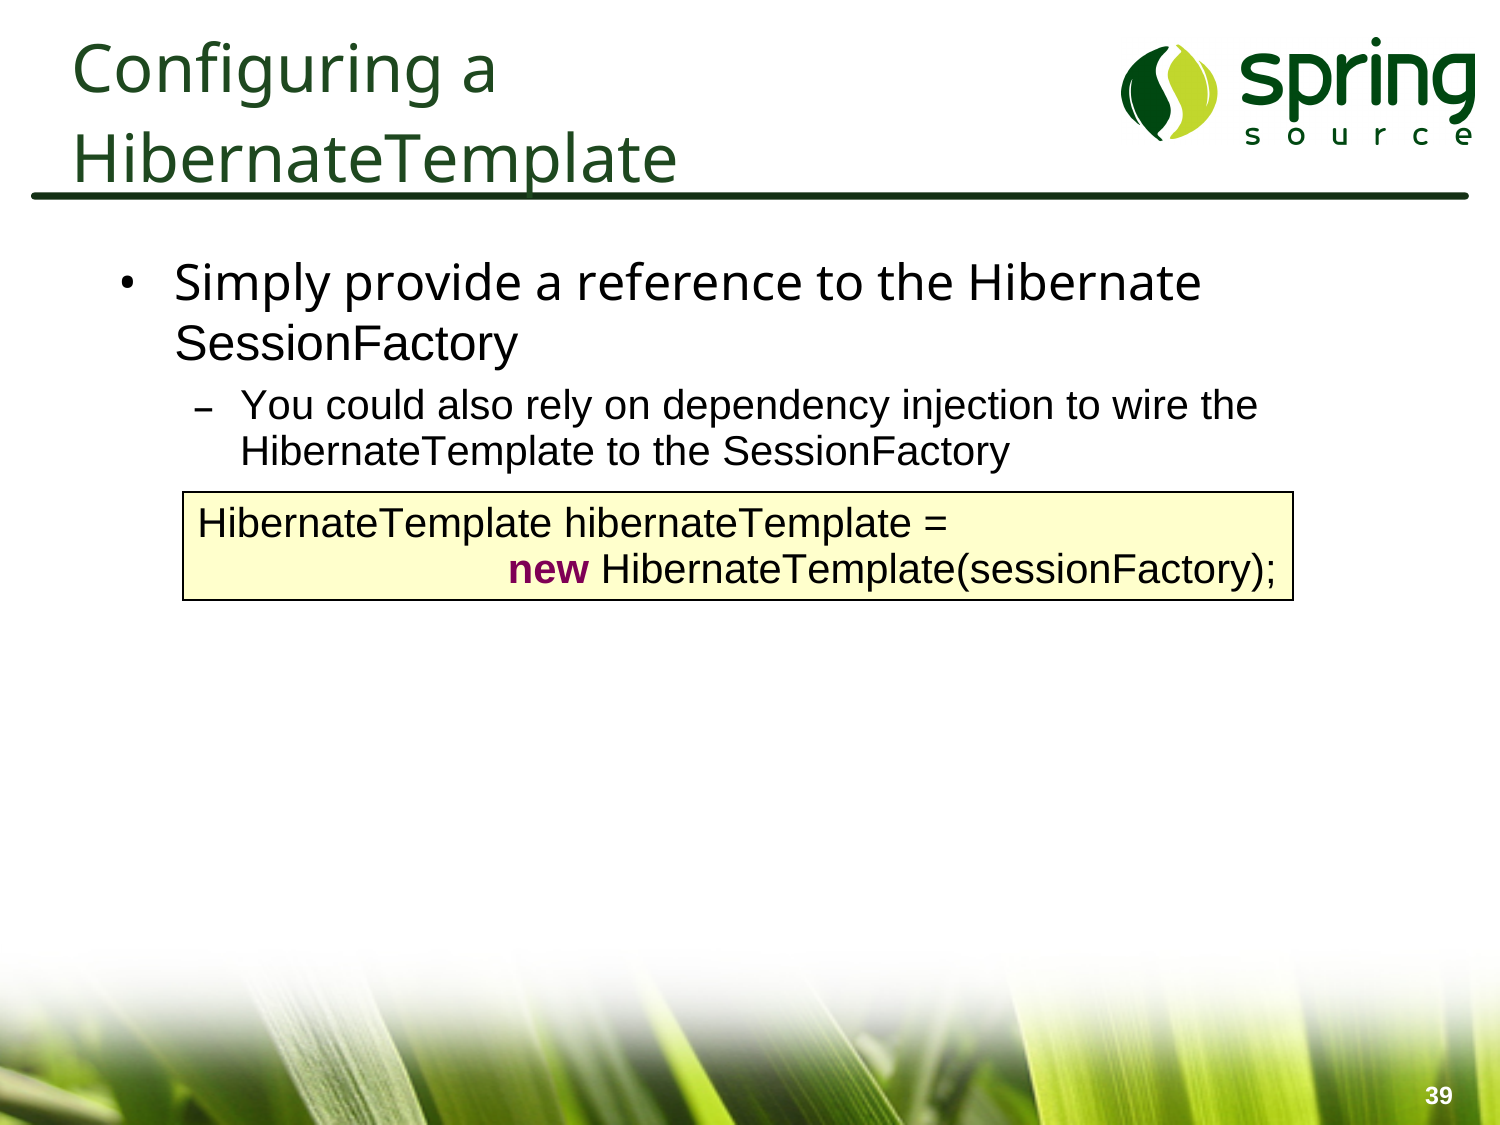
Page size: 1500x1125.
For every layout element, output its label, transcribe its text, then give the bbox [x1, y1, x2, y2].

title Configuring a HibernateTemplate [56, 13, 1089, 191]
text_box HibernateTemplate hibernateTemplate = new HibernateTemplate(sessionFactory); [182, 491, 1293, 601]
picture [0, 944, 1500, 1125]
list Simply provide a reference to the Hibernate SessionFactory You could also rely on dependency injection to wire the HibernateTemplate to the SessionFactory [103, 239, 1394, 654]
picture [1121, 37, 1475, 145]
